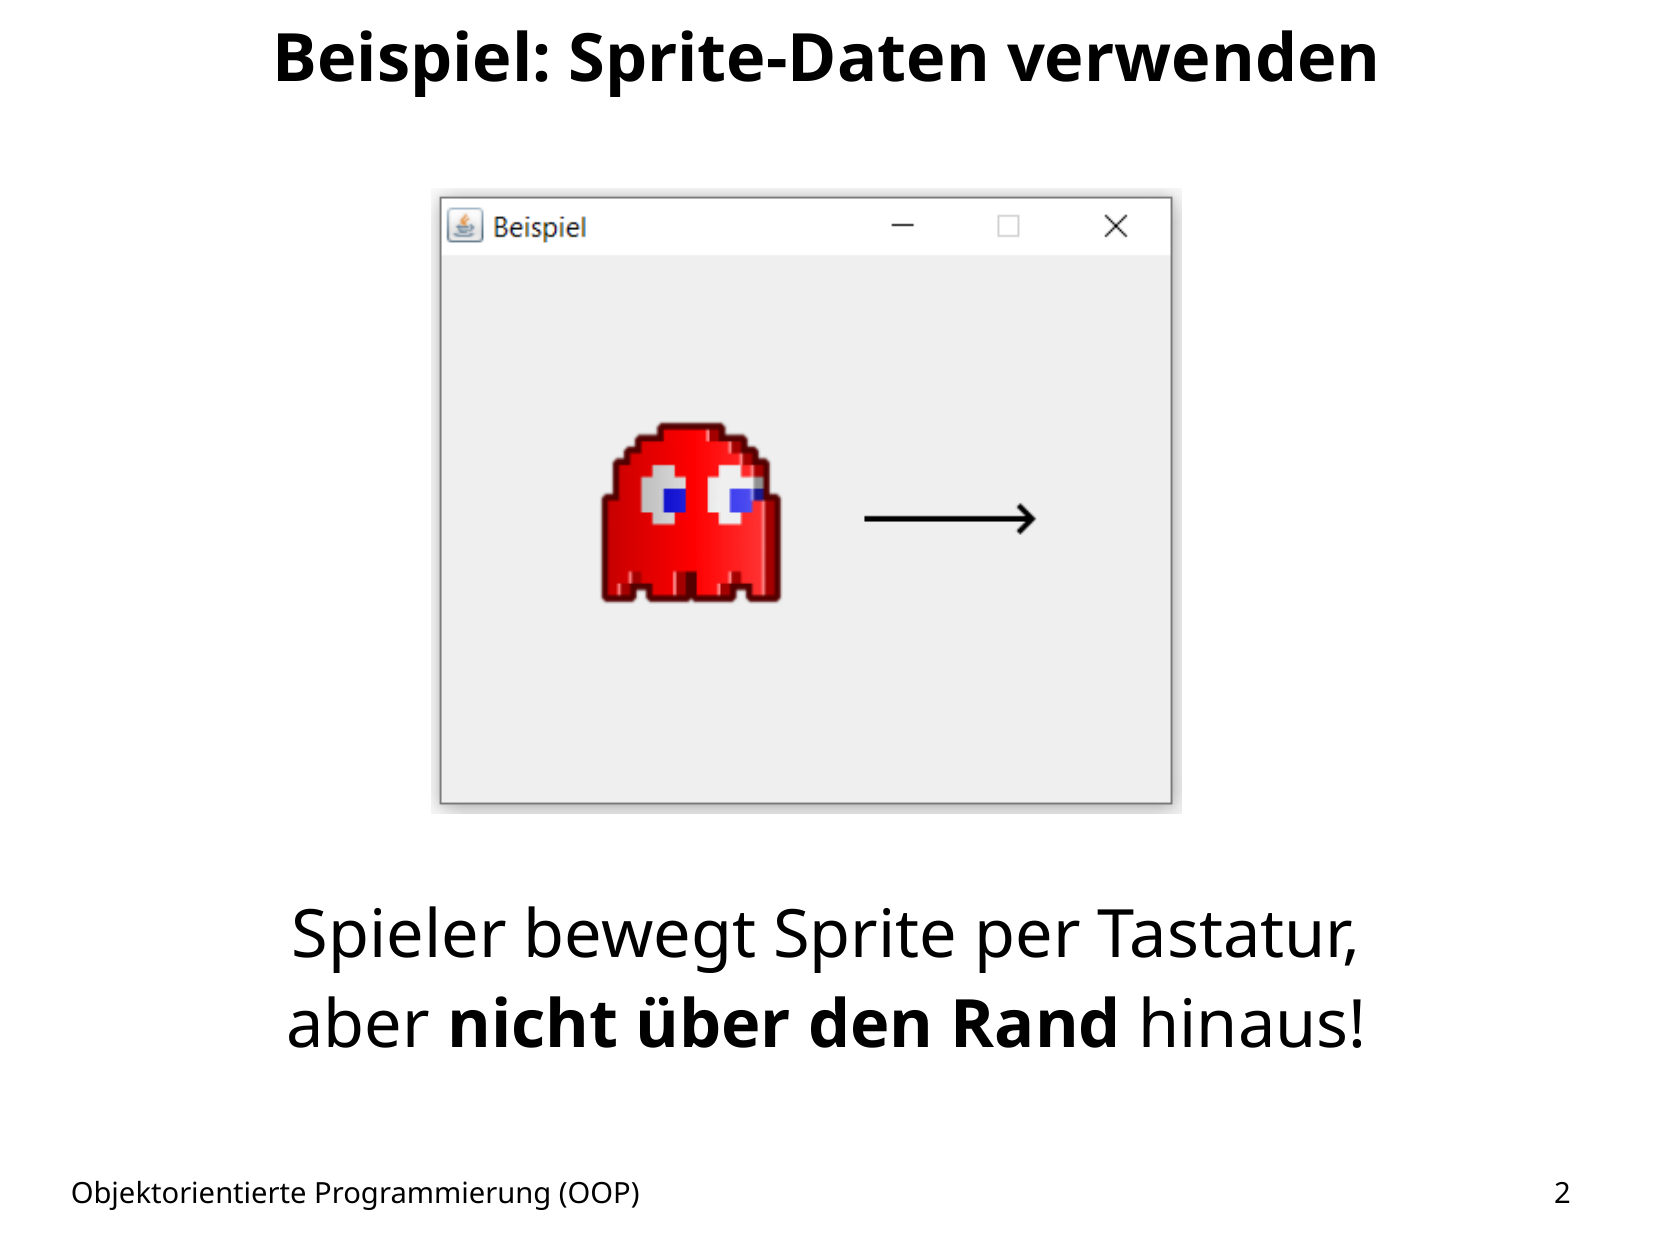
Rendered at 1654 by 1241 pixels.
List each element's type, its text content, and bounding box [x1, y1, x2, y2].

picture [431, 188, 1182, 814]
title Beispiel: Sprite-Daten verwenden [0, 5, 1654, 107]
list Spieler bewegt Sprite per Tastatur, aber nicht über den Rand hinaus! [82, 885, 1571, 1182]
